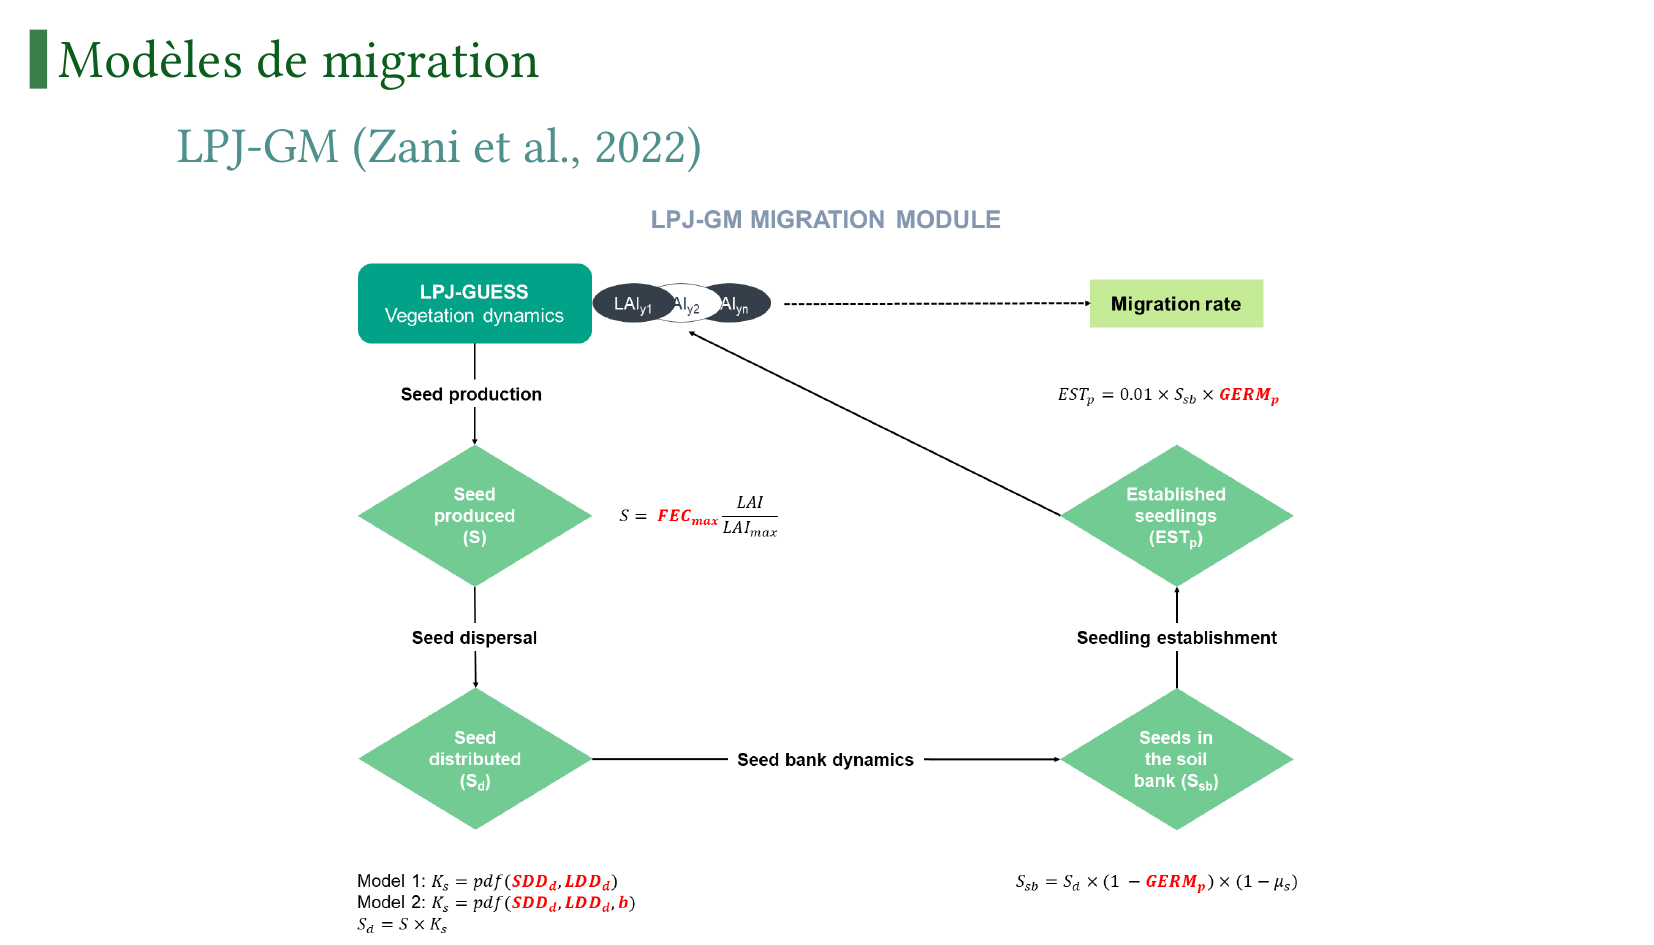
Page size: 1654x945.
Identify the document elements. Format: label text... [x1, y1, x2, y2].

text_box [29, 29, 48, 89]
subtitle Modèles de migration [59, 29, 1571, 119]
text_box LPJ-GM (Zani et al., 2022) [177, 118, 1571, 176]
picture [357, 210, 1297, 934]
